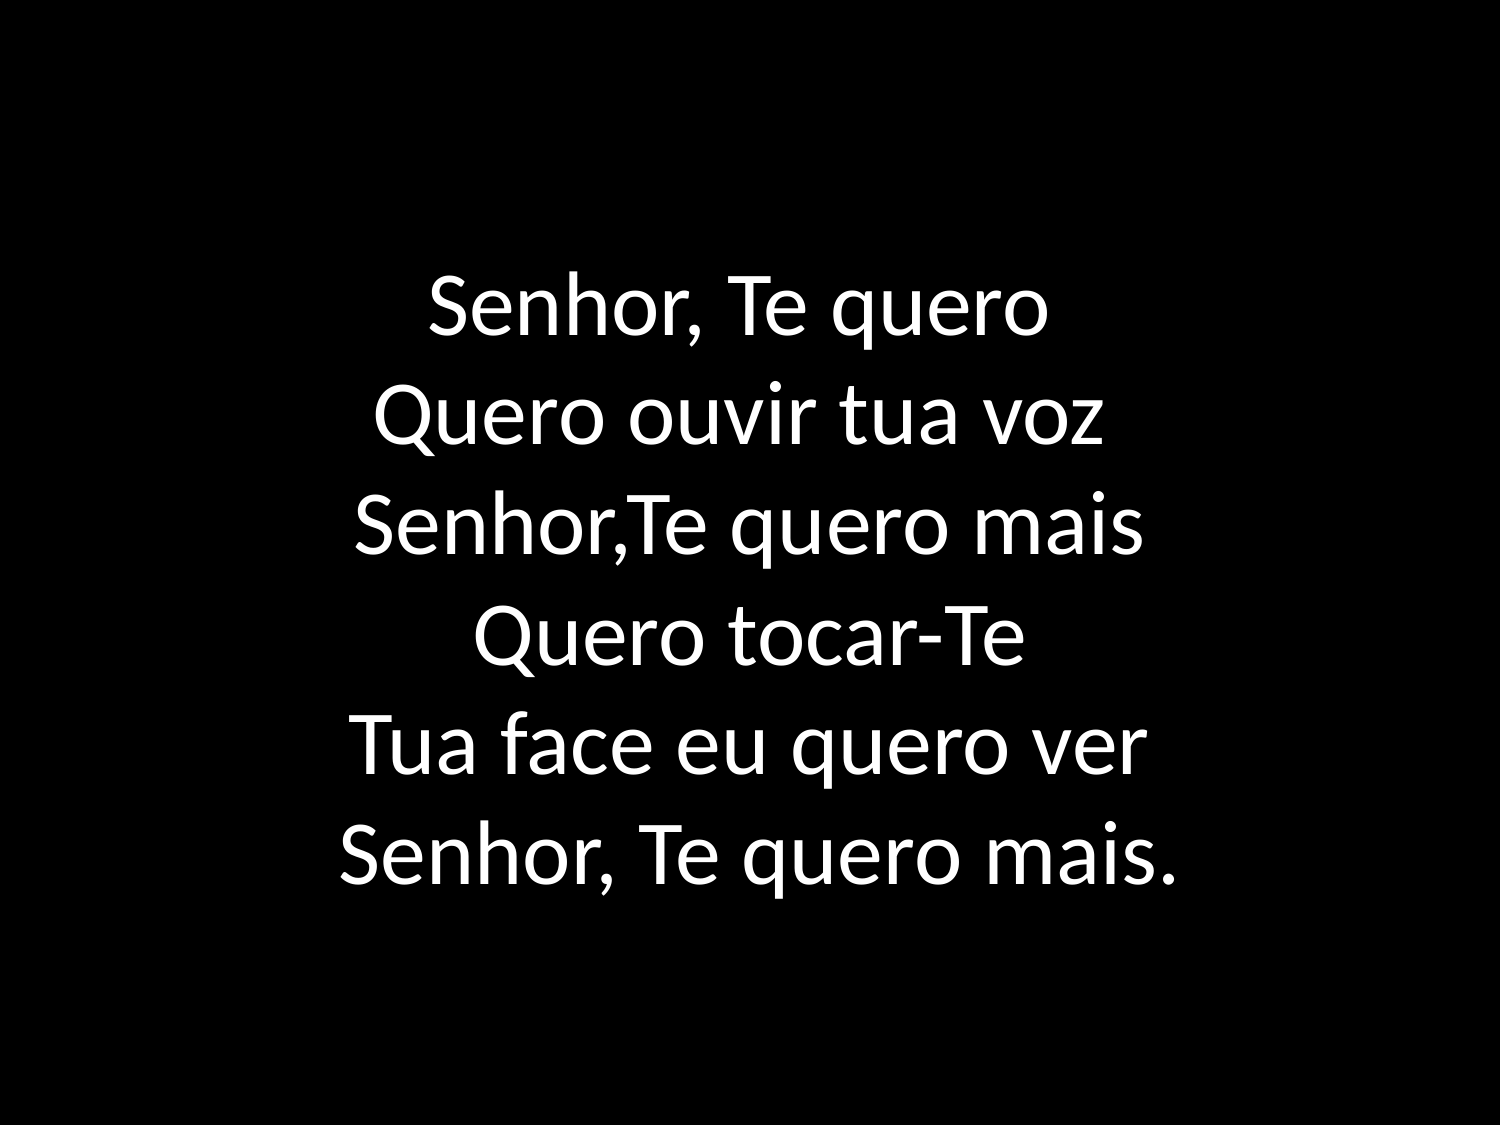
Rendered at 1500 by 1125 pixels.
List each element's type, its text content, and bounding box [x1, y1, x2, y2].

title Senhor, Te quero Quero ouvir tua voz Senhor,Te quero mais Quero tocar-Te Tua face eu quero ver Senhor, Te quero mais. [46, 45, 1454, 1102]
